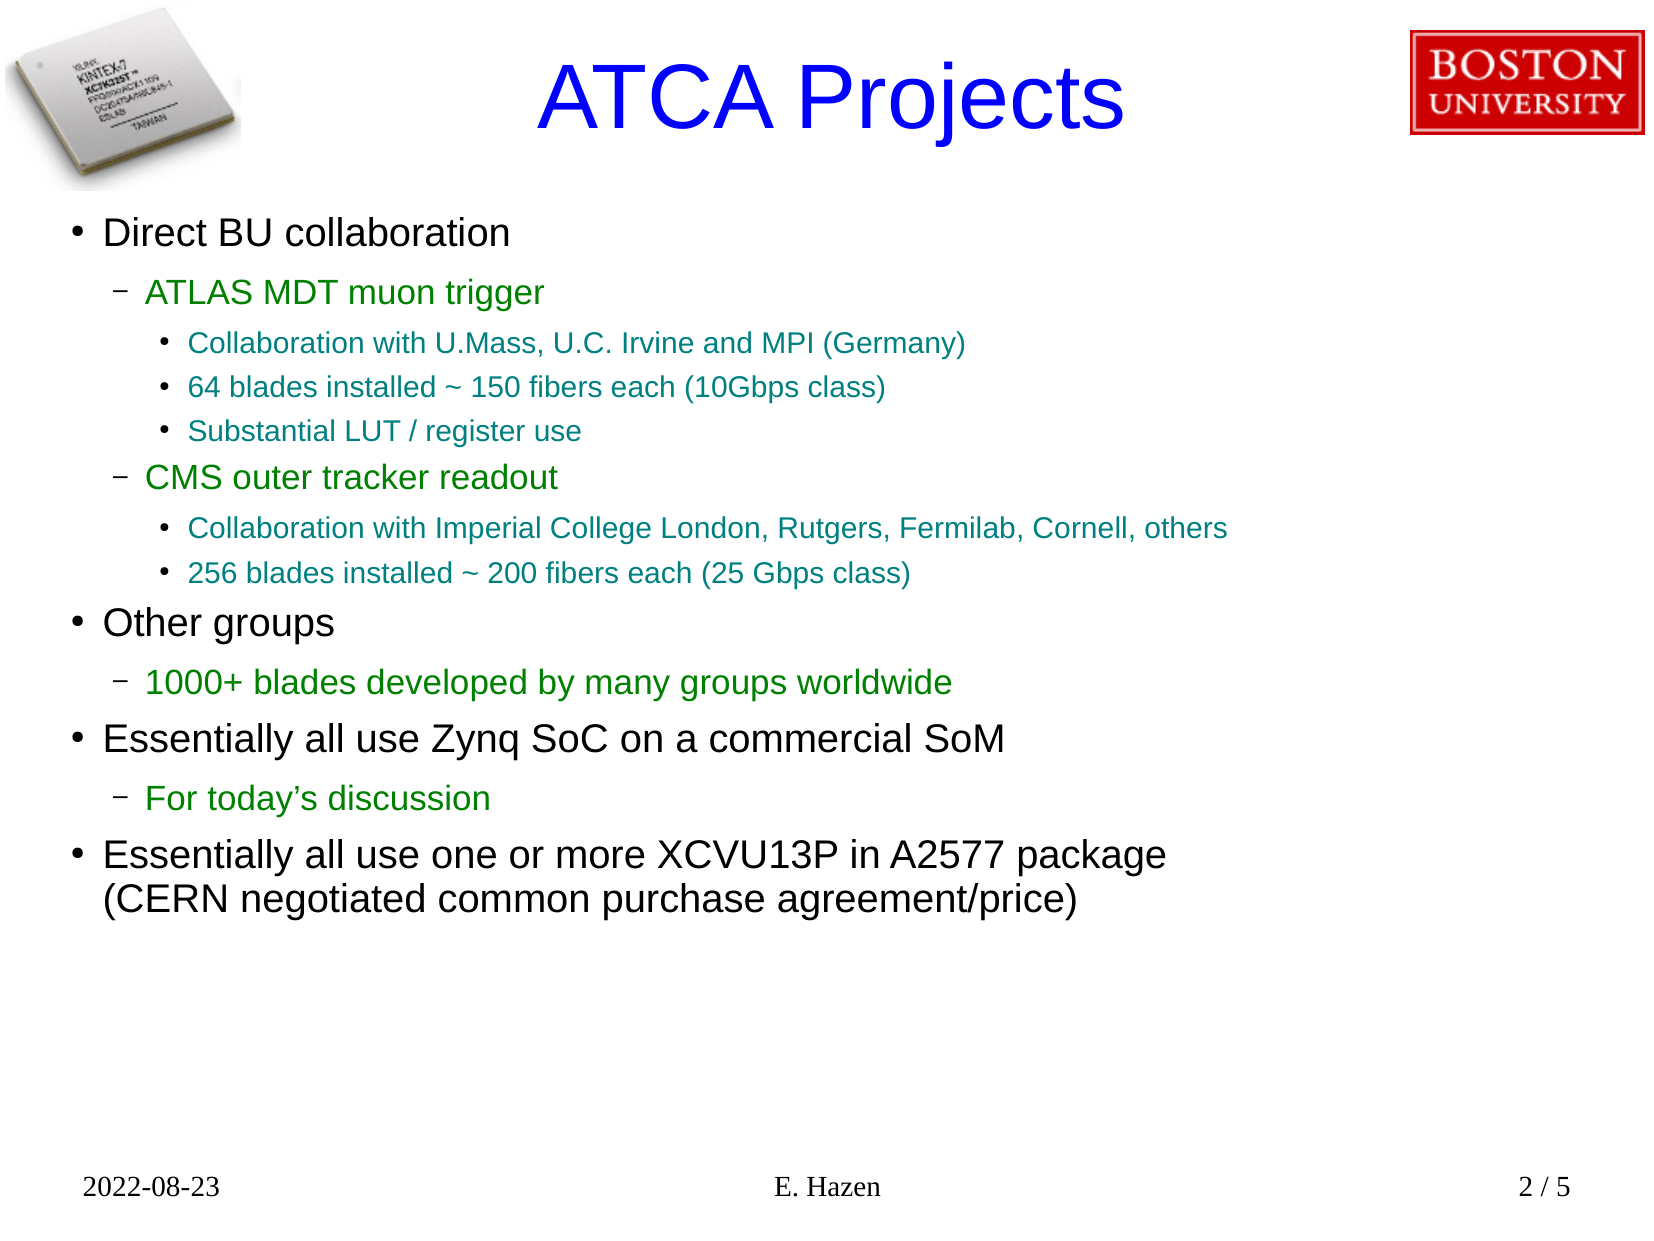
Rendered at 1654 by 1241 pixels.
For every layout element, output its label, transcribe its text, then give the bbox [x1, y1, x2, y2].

picture [5, 0, 241, 191]
picture [1410, 30, 1645, 135]
list Direct BU collaboration ATLAS MDT muon trigger Collaboration with U.Mass, U.C. Irvine and MPI (Germany) 64 blades installed ~ 150 fibers each (10Gbps class) Substantial LUT / register use CMS outer tracker readout Collaboration with Imperial College London, Rutgers, Fermilab, Cornell, others 256 blades installed ~ 200 fibers each (25 Gbps class) Other groups 1000+ blades developed by many groups worldwide Essentially all use Zynq SoC on a commercial SoM For today’s discussion Essentially all use one or more XCVU13P in A2577 package (CERN negotiated common purchase agreement/price) [60, 210, 1606, 930]
title ATCA Projects [285, 31, 1381, 163]
